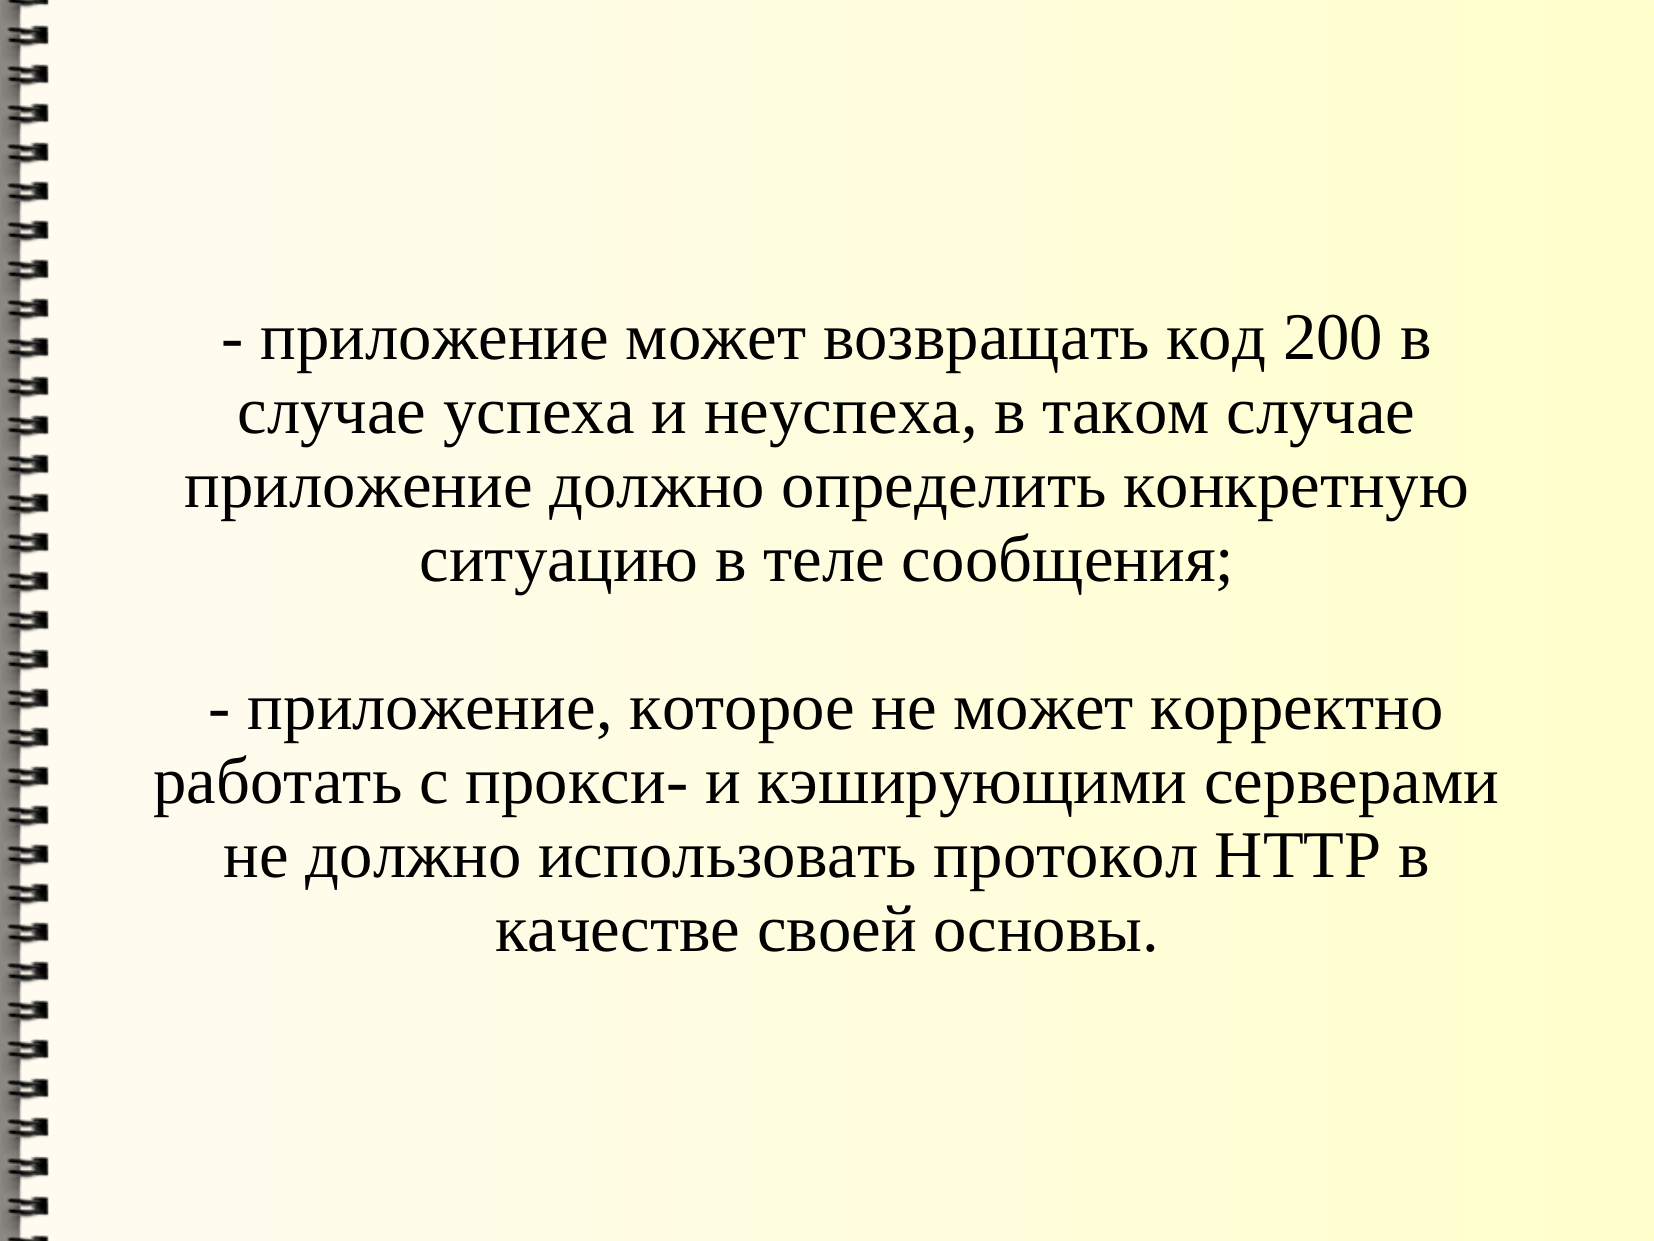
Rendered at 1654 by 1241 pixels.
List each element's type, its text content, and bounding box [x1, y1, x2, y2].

subtitle - приложение может возвращать код 200 в случае успеха и неуспеха, в таком случае приложение должно определить конкретную ситуацию в теле сообщения; - приложение, которое не может корректно работать с прокси- и кэширующими серверами не должно использовать протокол HTTP в качестве своей основы. [121, 102, 1534, 1164]
picture [0, 0, 1654, 1241]
